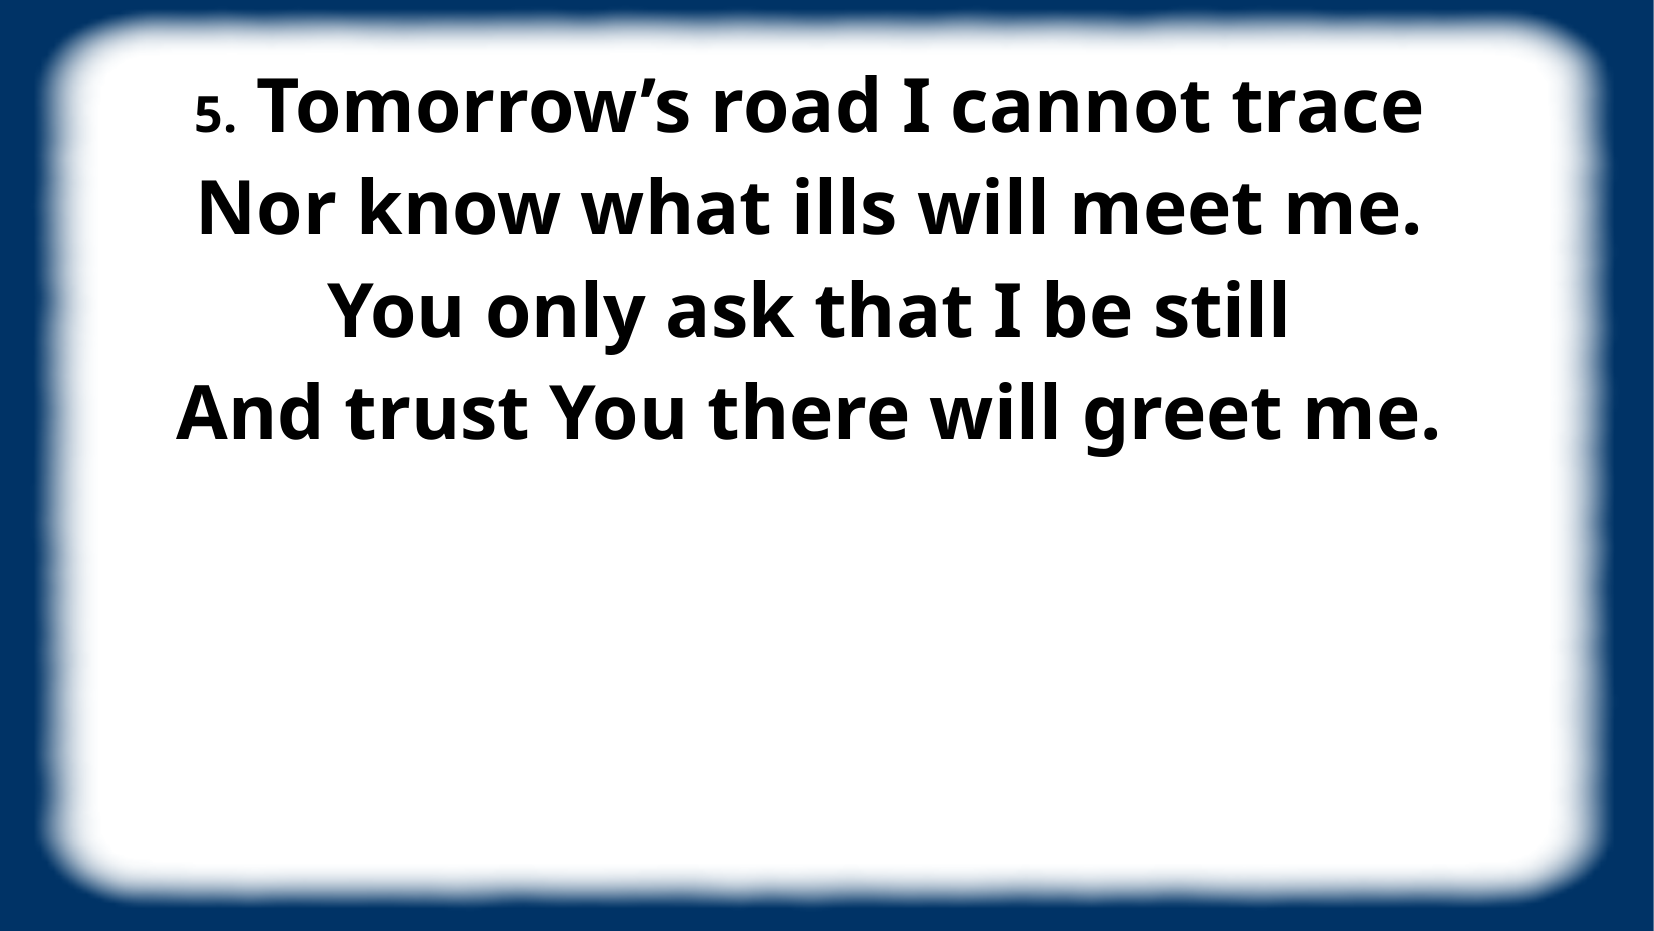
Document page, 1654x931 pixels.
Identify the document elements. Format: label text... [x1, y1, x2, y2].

text_box 5. Tomorrow’s road I cannot trace Nor know what ills will meet me. You only ask that I be still And trust You there will greet me. [90, 45, 1531, 460]
picture [0, 0, 1654, 931]
